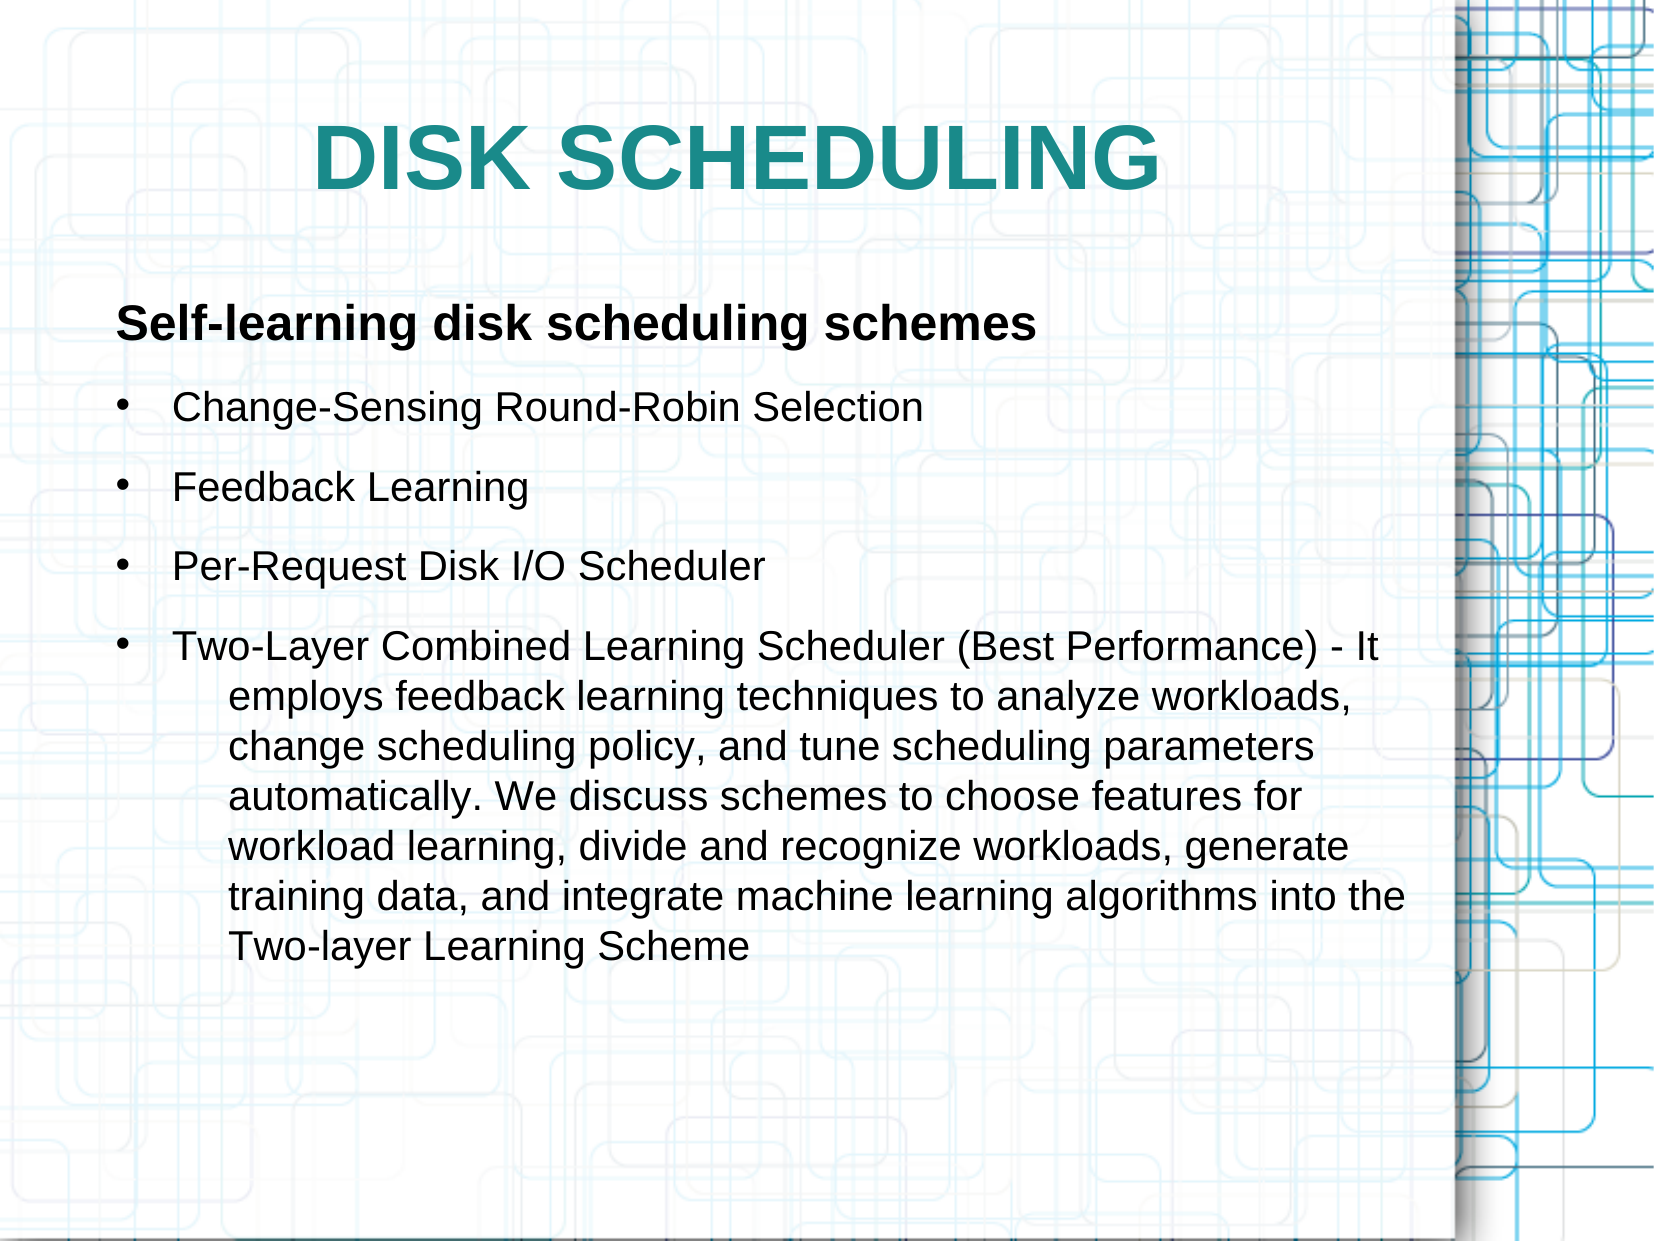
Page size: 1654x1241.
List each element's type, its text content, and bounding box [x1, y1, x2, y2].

list Self-learning disk scheduling schemes Change-Sensing Round-Robin Selection Feedback Learning Per-Request Disk I/O Scheduler Two-Layer Combined Learning Scheduler (Best Performance) - It employs feedback learning techniques to analyze workloads, change scheduling policy, and tune scheduling parameters automatically. We discuss schemes to choose features for workload learning, divide and recognize workloads, generate training data, and integrate machine learning algorithms into the Two-layer Learning Scheme [115, 290, 1418, 1010]
title DISK SCHEDULING [59, 49, 1418, 257]
